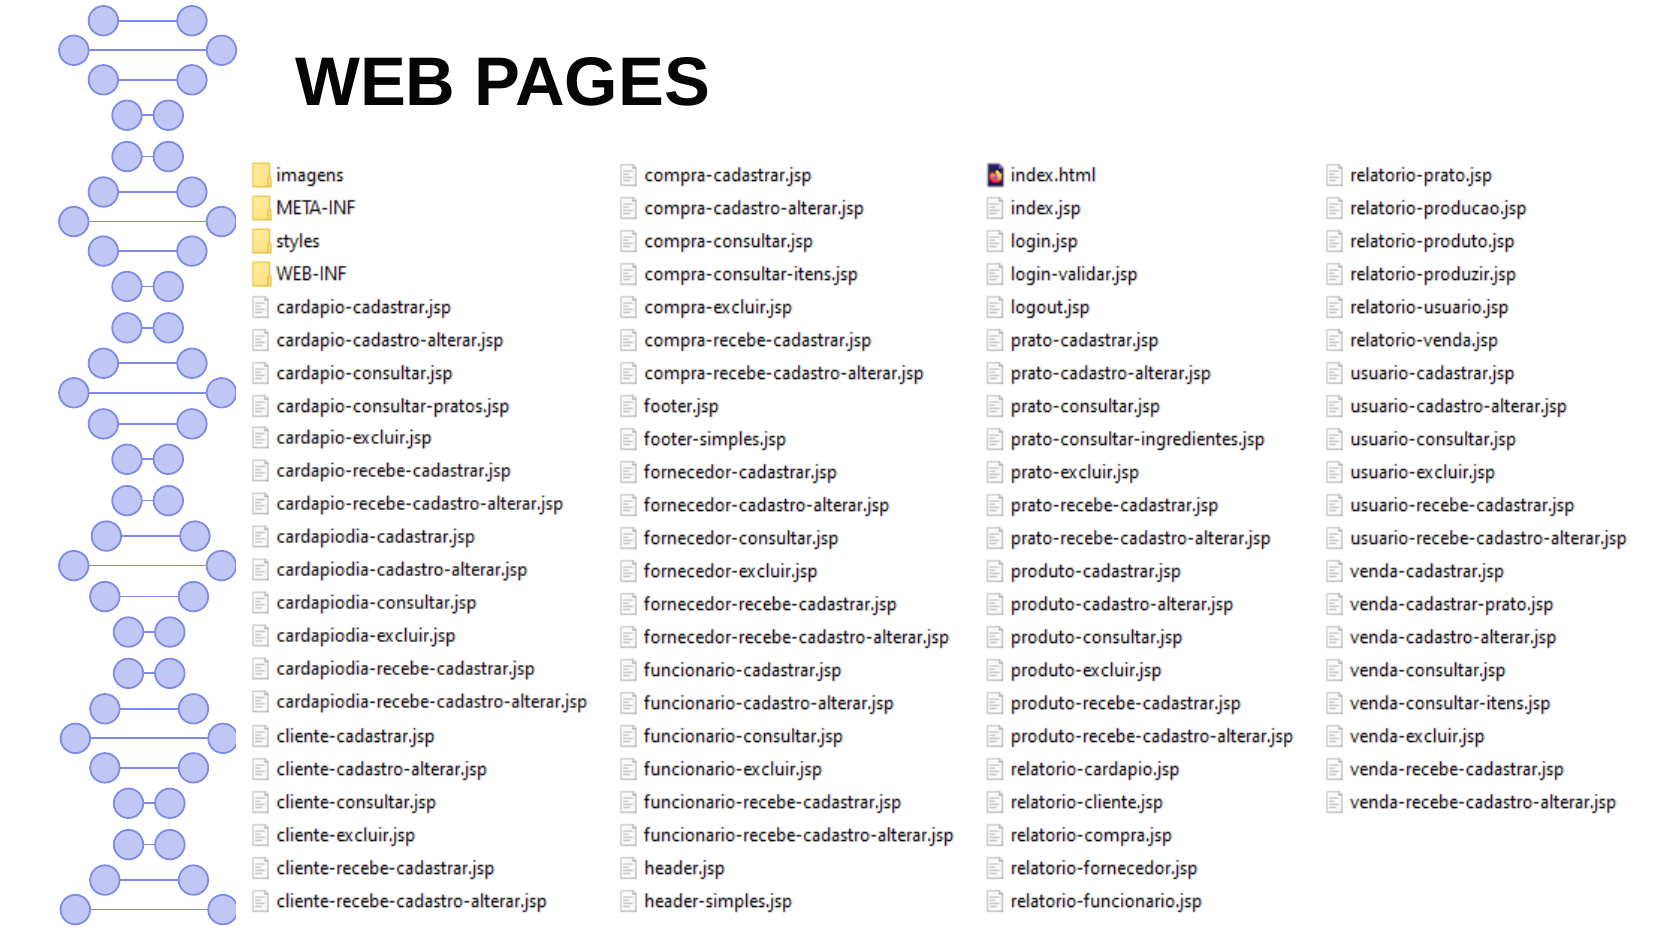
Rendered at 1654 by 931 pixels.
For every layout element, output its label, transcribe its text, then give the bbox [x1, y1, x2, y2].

picture [236, 147, 1648, 928]
title web pages [295, 29, 1506, 133]
